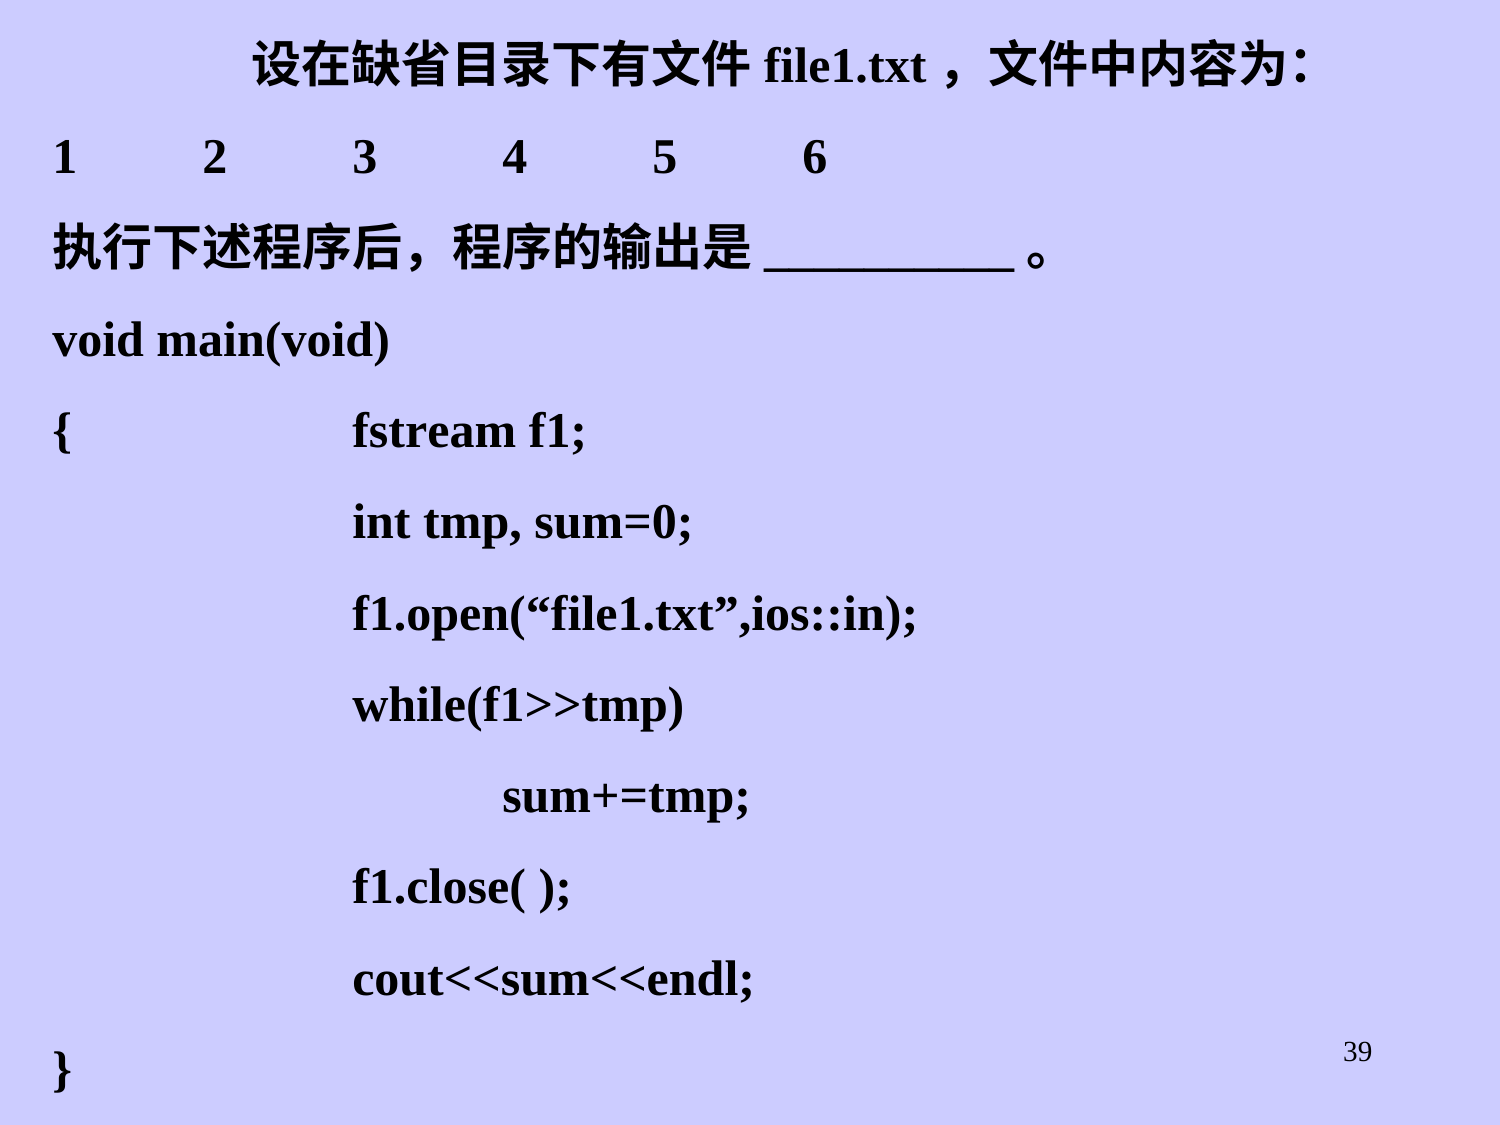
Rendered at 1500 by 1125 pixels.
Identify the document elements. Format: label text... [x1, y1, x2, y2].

text_box 设在缺省目录下有文件file1.txt，文件中内容为： 1 2 3 4 5 6 执行下述程序后，程序的输出是__________。 void main(void) { fstream f1; int tmp, sum=0; f1.open(“file1.txt”,ios::in); while(f1>>tmp) sum+=tmp; f1.close( ); cout<<sum<<endl; } [37, 24, 1476, 1105]
